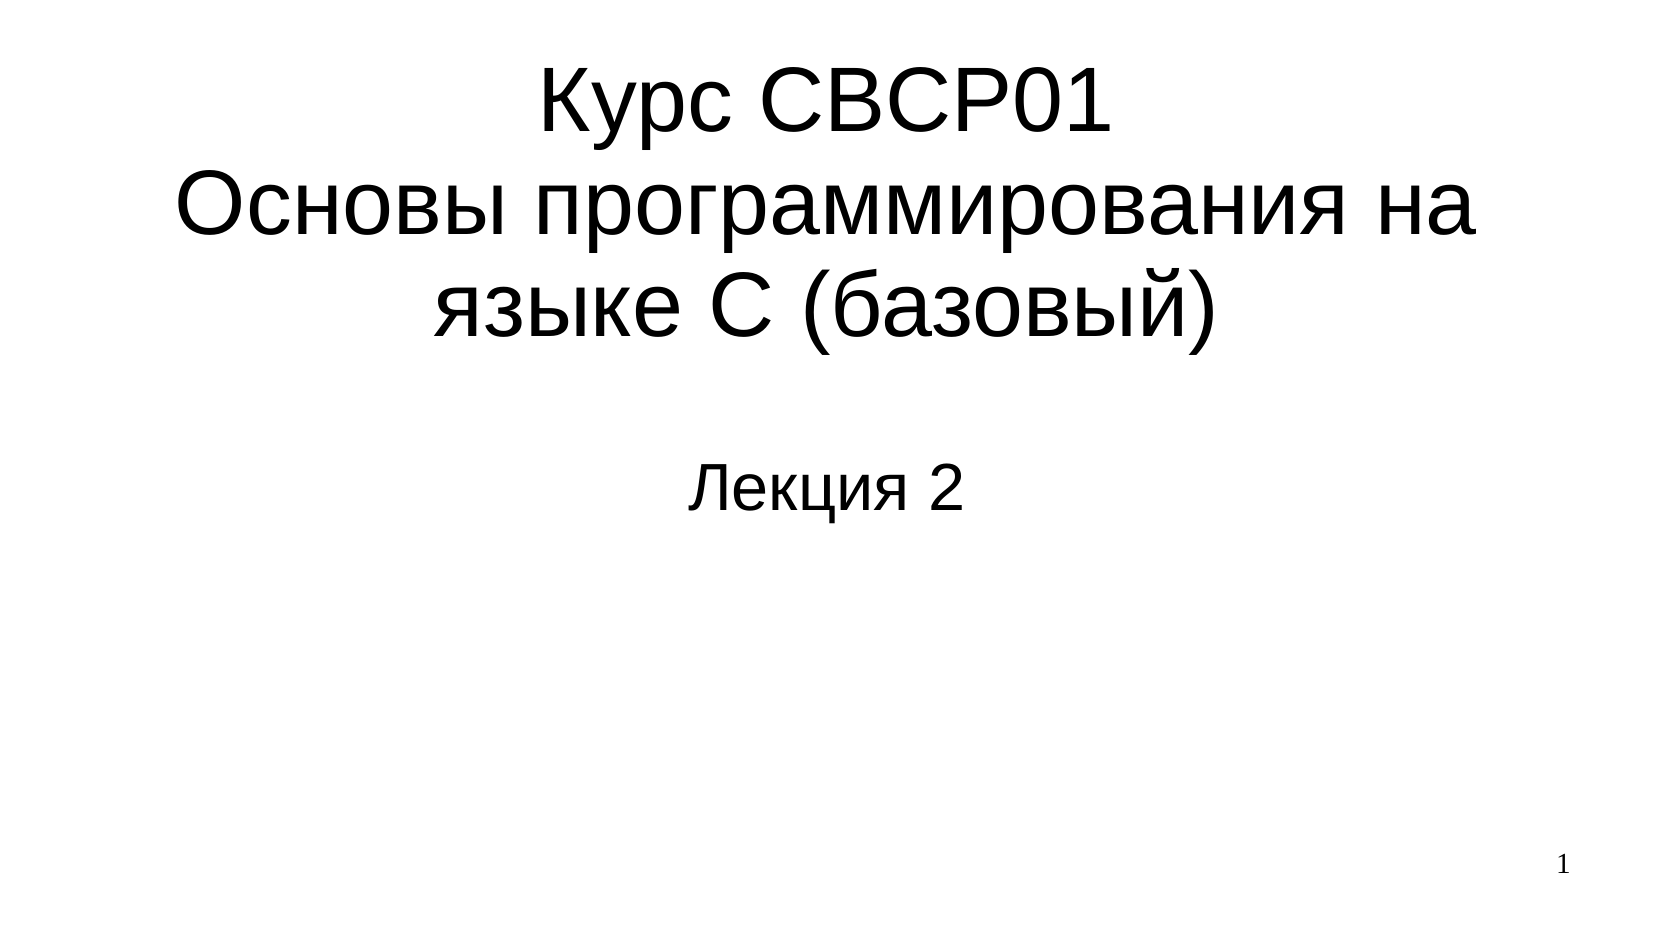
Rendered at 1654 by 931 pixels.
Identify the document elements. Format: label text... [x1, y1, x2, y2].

text_box Лекция 2 [82, 217, 1571, 758]
title Курс CBCP01 Основы программирования на языке C (базовый) [82, 30, 1571, 217]
